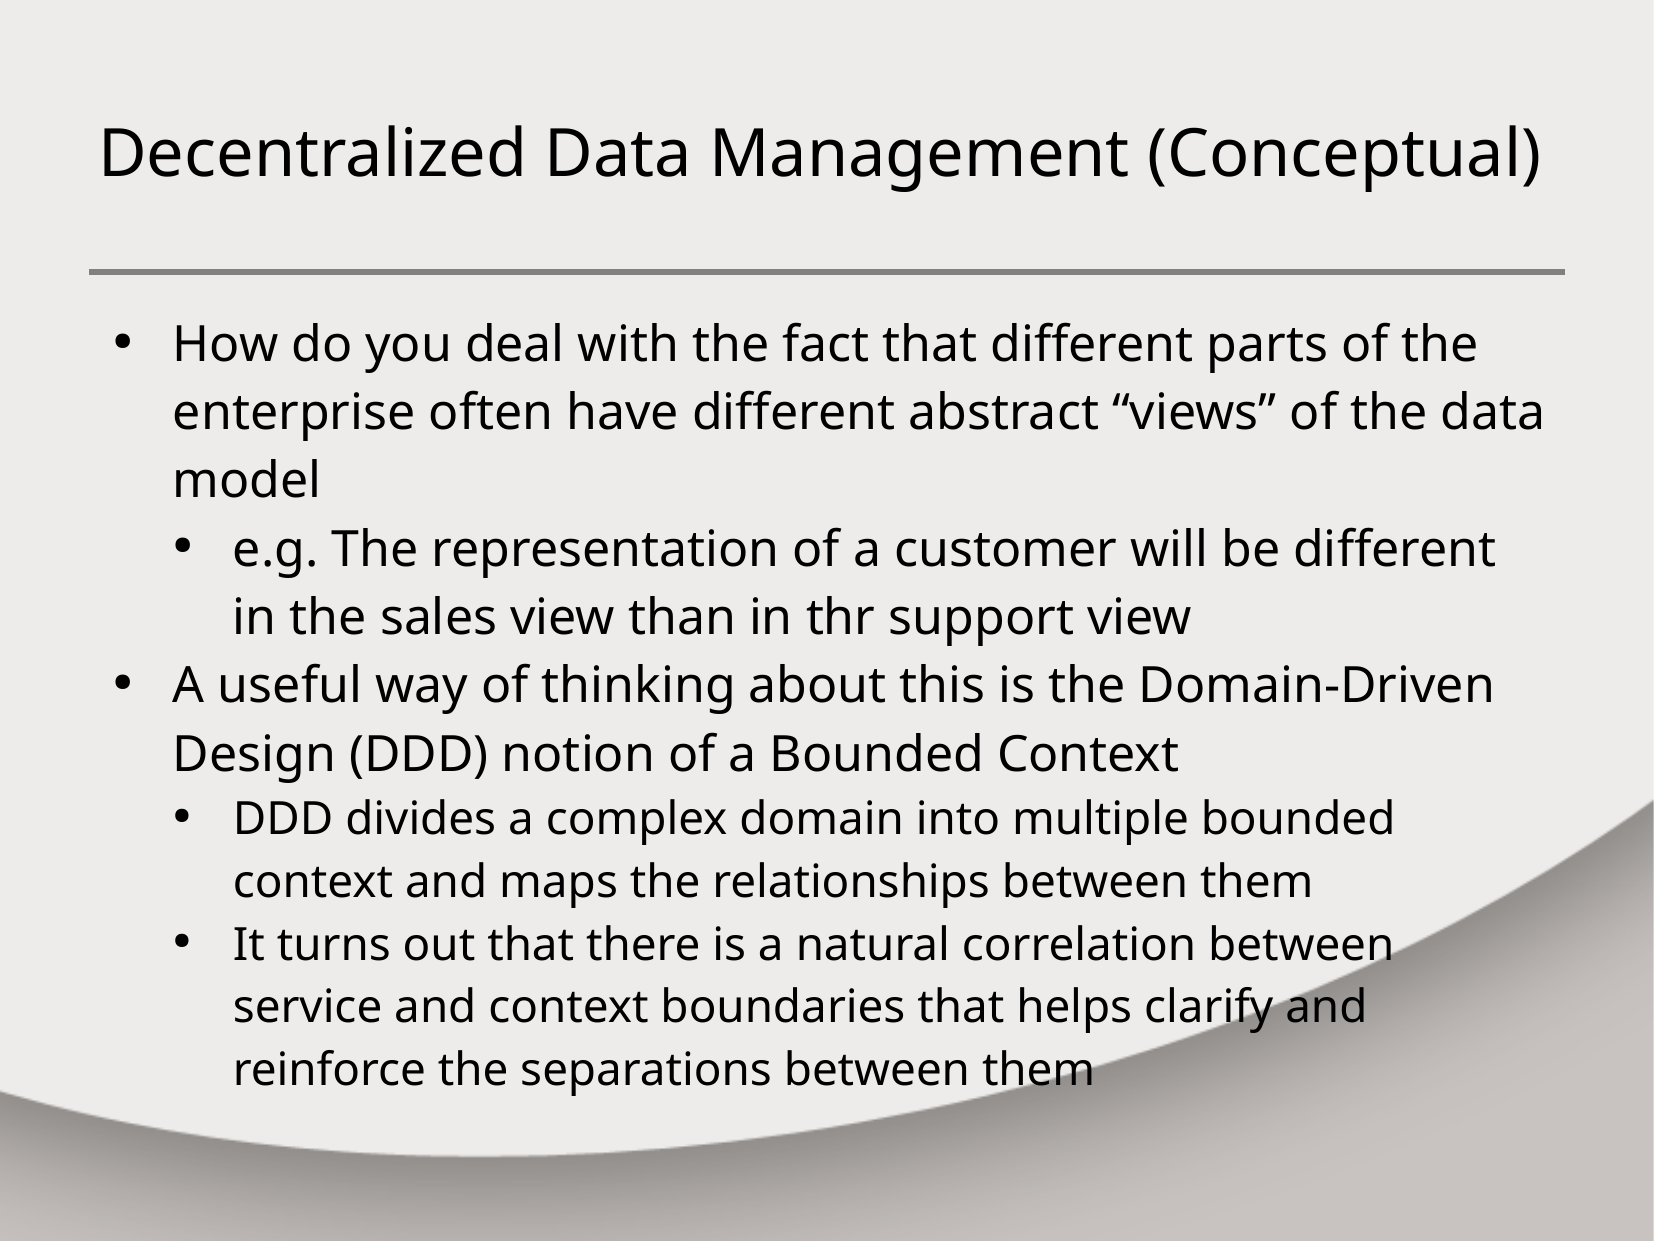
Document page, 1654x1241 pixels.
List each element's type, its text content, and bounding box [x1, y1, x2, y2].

title Decentralized Data Management (Conceptual) [98, 75, 1561, 226]
text_box How do you deal with the fact that different parts of the enterprise often have different abstract “views” of the data model e.g. The representation of a customer will be different in the sales view than in thr support view A useful way of thinking about this is the Domain-Driven Design (DDD) notion of a Bounded Context DDD divides a complex domain into multiple bounded context and maps the relationships between them It turns out that there is a natural correlation between service and context boundaries that helps clarify and reinforce the separations between them [98, 300, 1561, 1164]
picture [0, 0, 1654, 1241]
